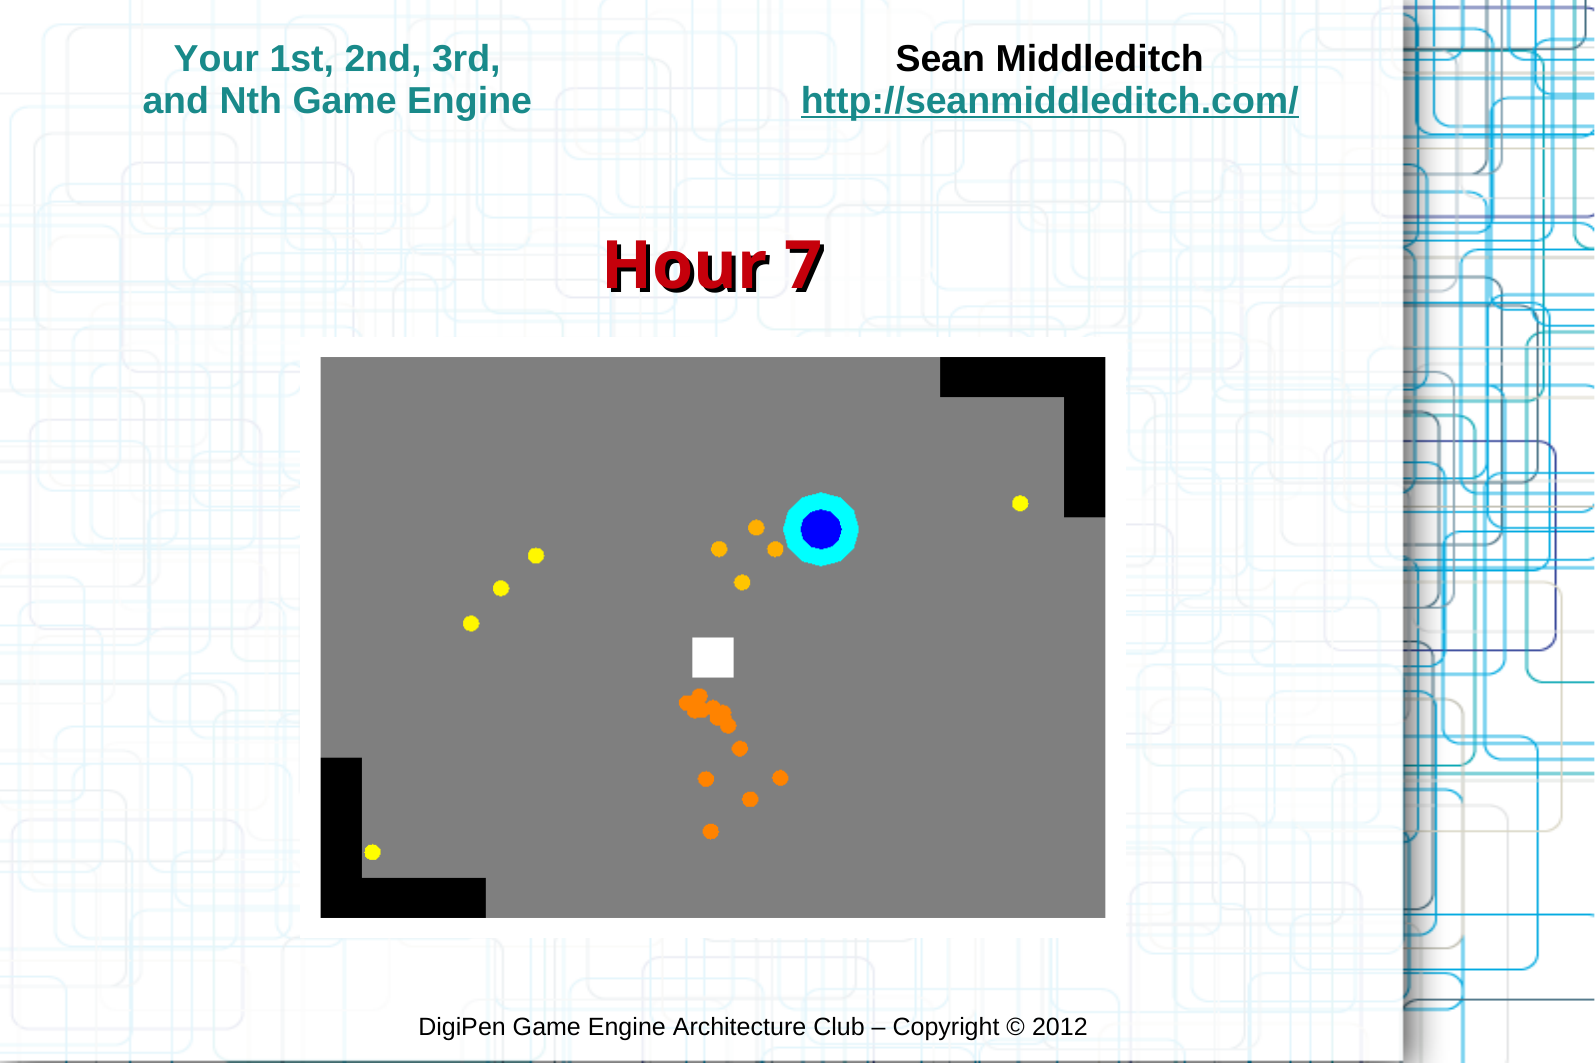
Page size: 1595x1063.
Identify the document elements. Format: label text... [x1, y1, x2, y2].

list Sean Middleditch http://seanmiddleditch.com/ [787, 37, 1313, 151]
list Your 1st, 2nd, 3rd, and Nth Game Engine [75, 37, 601, 151]
picture [0, 0, 1595, 1063]
title Hour 7 [75, 225, 1351, 301]
list DigiPen Game Engine Architecture Club – Copyright © 2012 [75, 1012, 1363, 1051]
